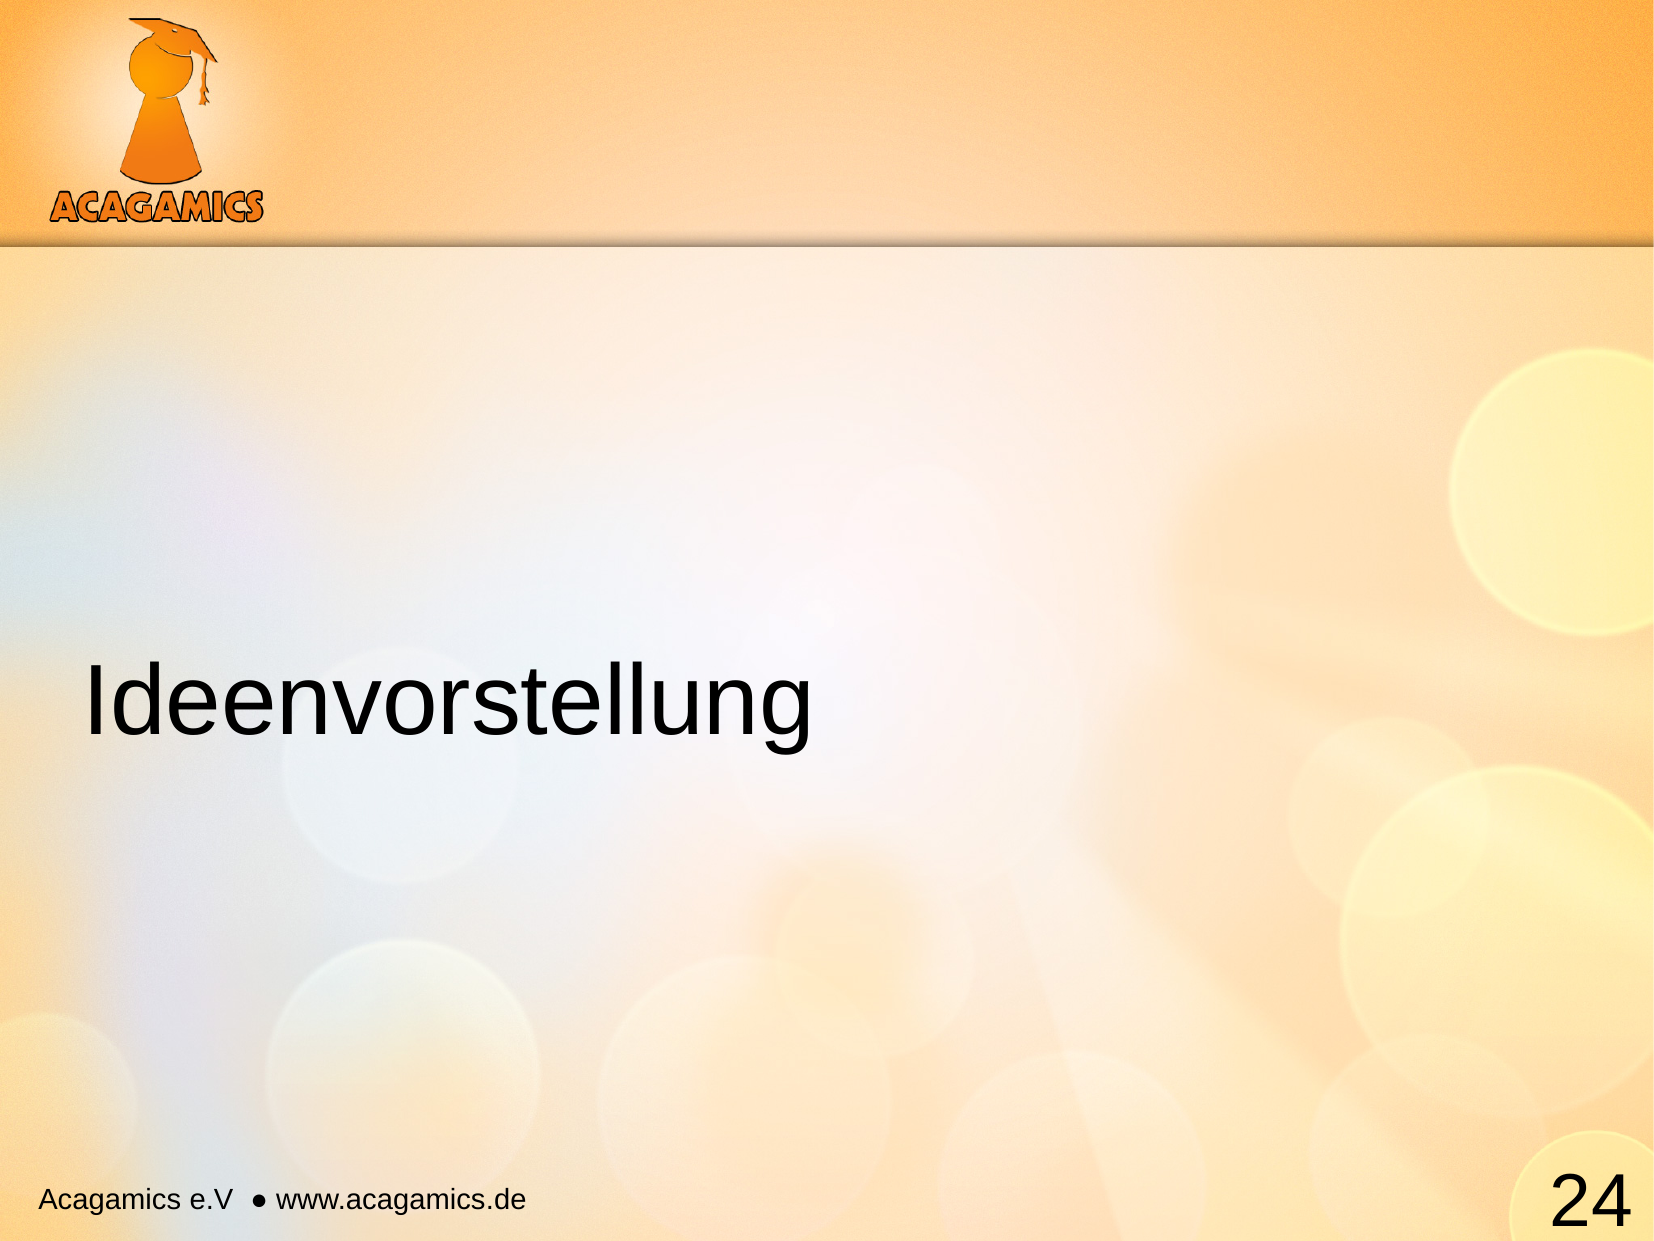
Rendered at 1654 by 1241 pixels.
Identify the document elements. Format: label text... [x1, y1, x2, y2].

text_box [1517, 1151, 1654, 1241]
list Ideenvorstellung [82, 290, 1571, 1109]
